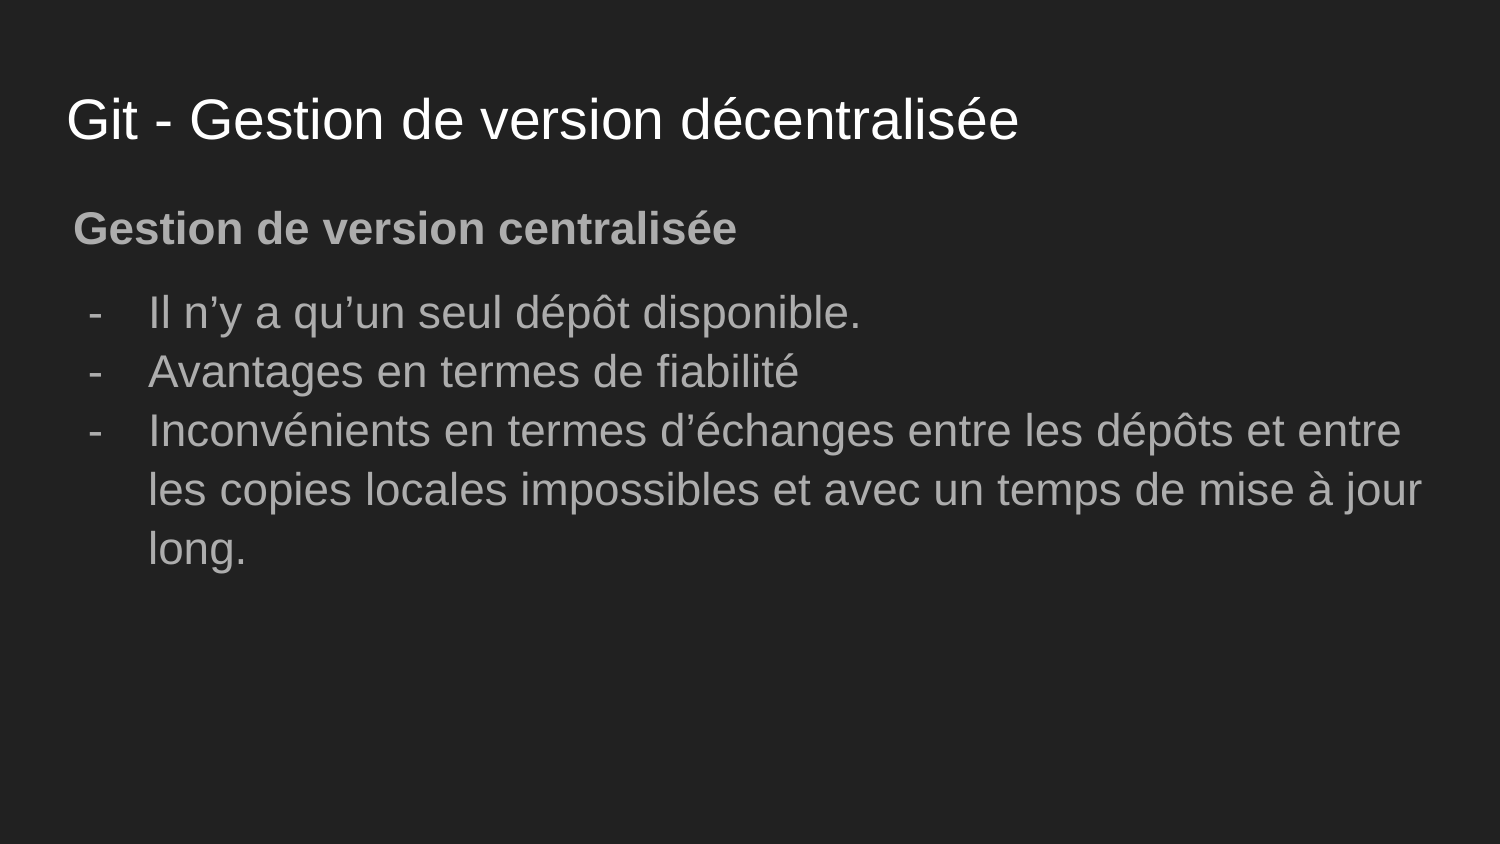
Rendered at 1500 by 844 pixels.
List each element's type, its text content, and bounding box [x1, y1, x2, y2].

list Gestion de version centralisée Il n’y a qu’un seul dépôt disponible. Avantages en termes de fiabilité Inconvénients en termes d’échanges entre les dépôts et entre les copies locales impossibles et avec un temps de mise à jour long. [58, 180, 1456, 741]
title Git - Gestion de version décentralisée [51, 72, 1449, 167]
